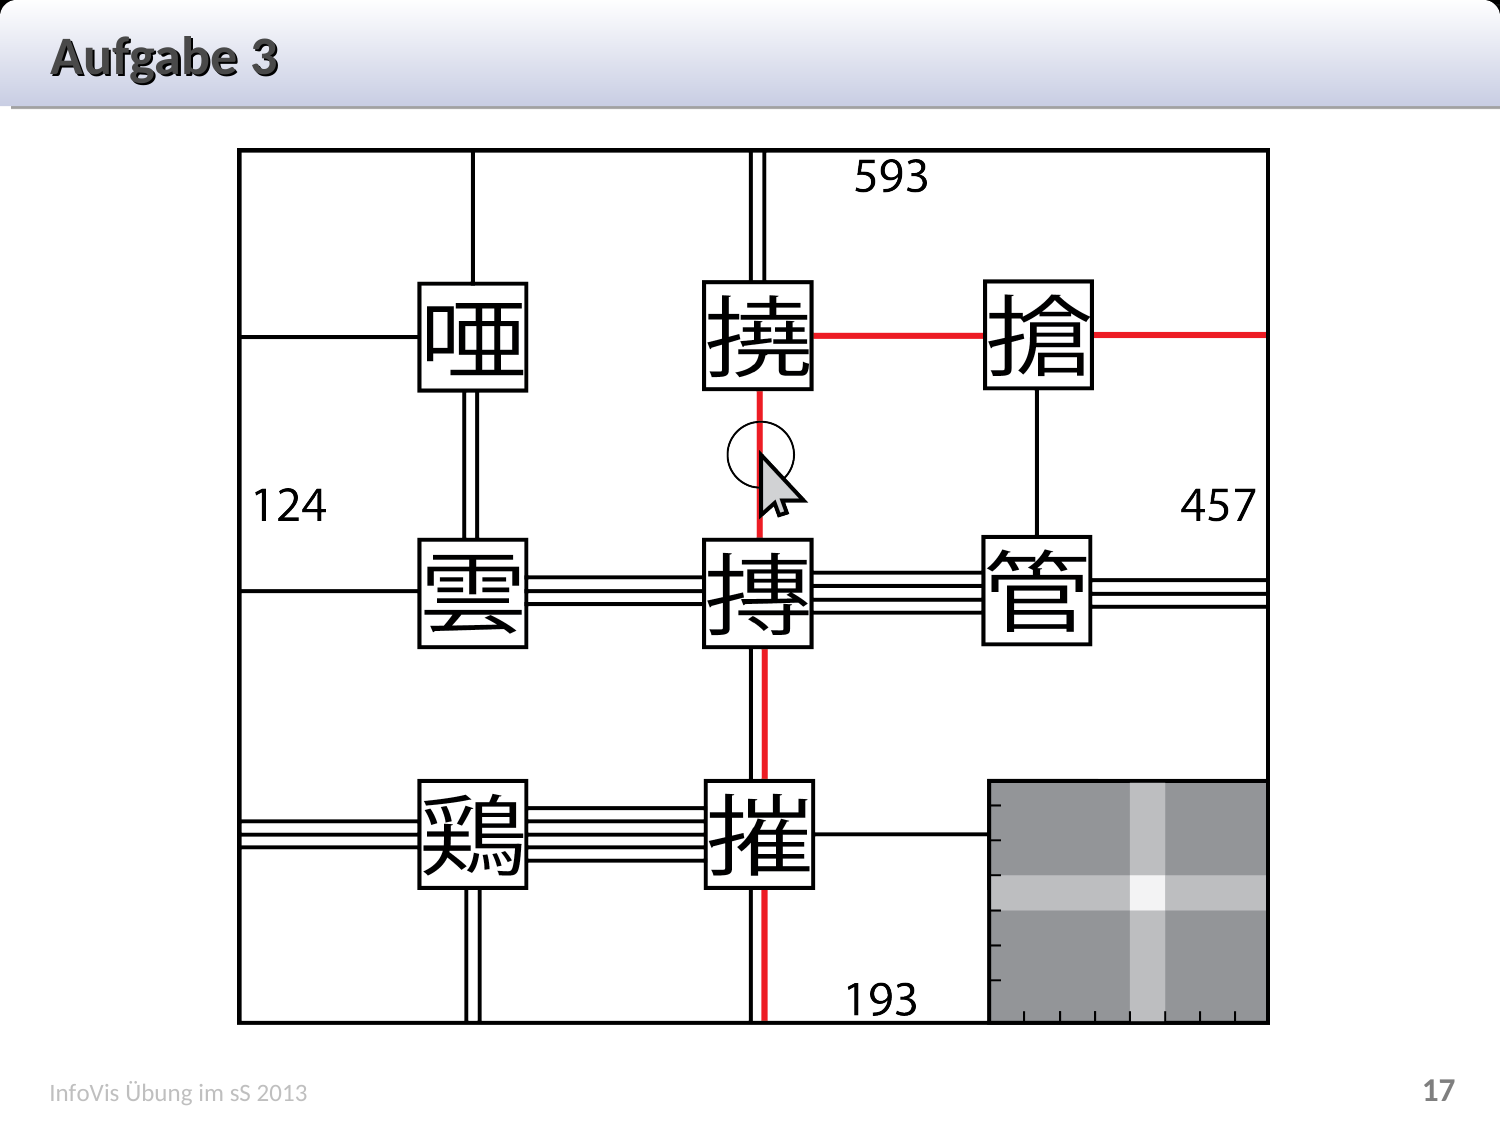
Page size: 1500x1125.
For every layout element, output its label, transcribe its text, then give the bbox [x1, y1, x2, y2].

picture [237, 148, 1270, 1028]
text_box Aufgabe 3 [35, 0, 1463, 106]
text_box <Nummer> [1295, 1060, 1471, 1116]
